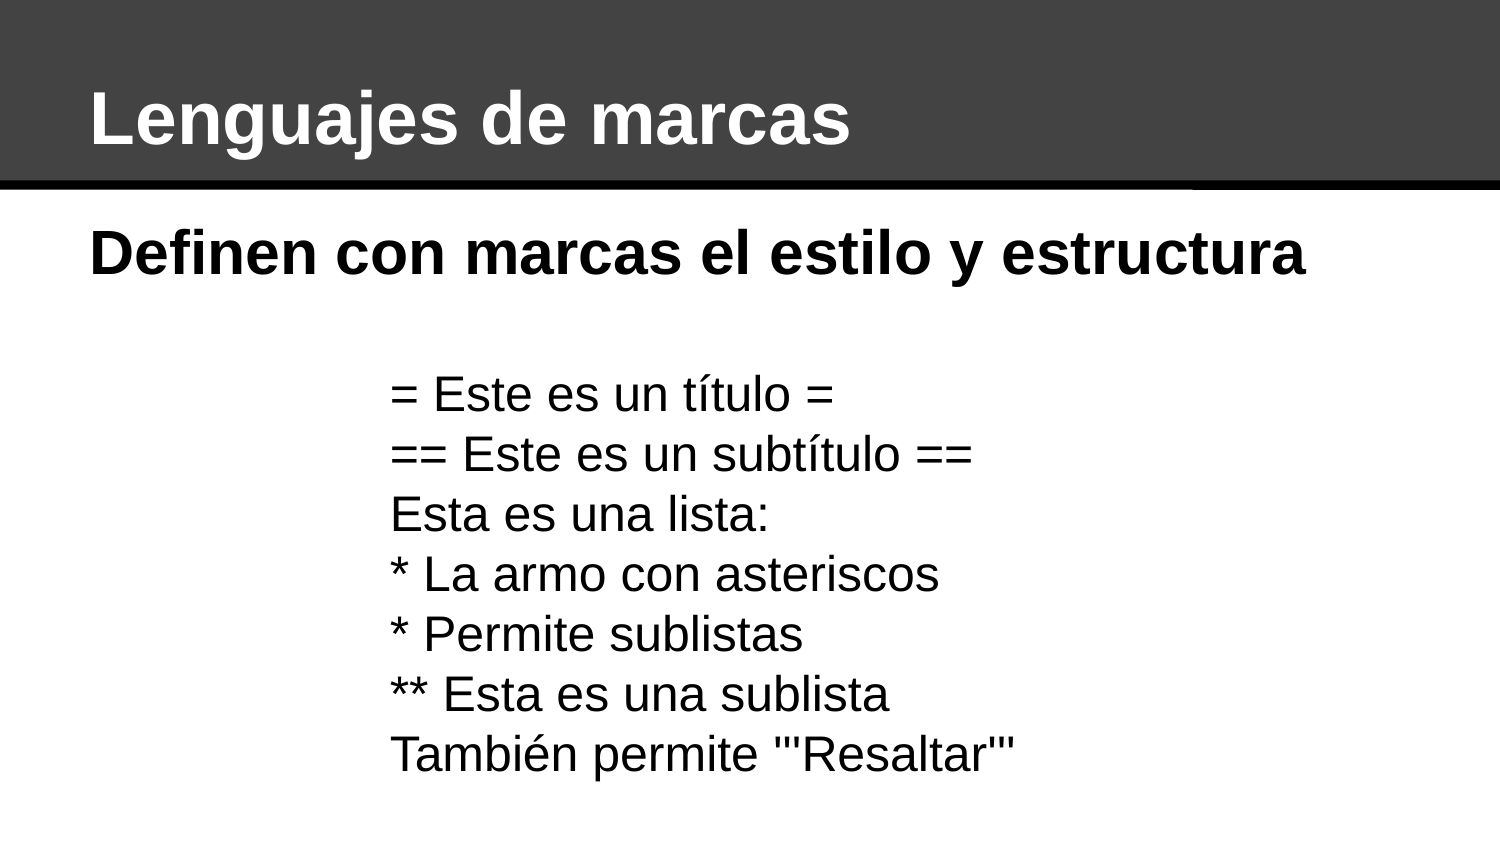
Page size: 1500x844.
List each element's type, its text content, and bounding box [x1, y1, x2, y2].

text_box Lenguajes de marcas [74, 33, 1425, 175]
text_box Definen con marcas el estilo y estructura = Este es un título = == Este es un subtítulo == Esta es una lista: * La armo con asteriscos * Permite sublistas ** Esta es una sublista También permite '''Resaltar''' [74, 196, 1425, 808]
